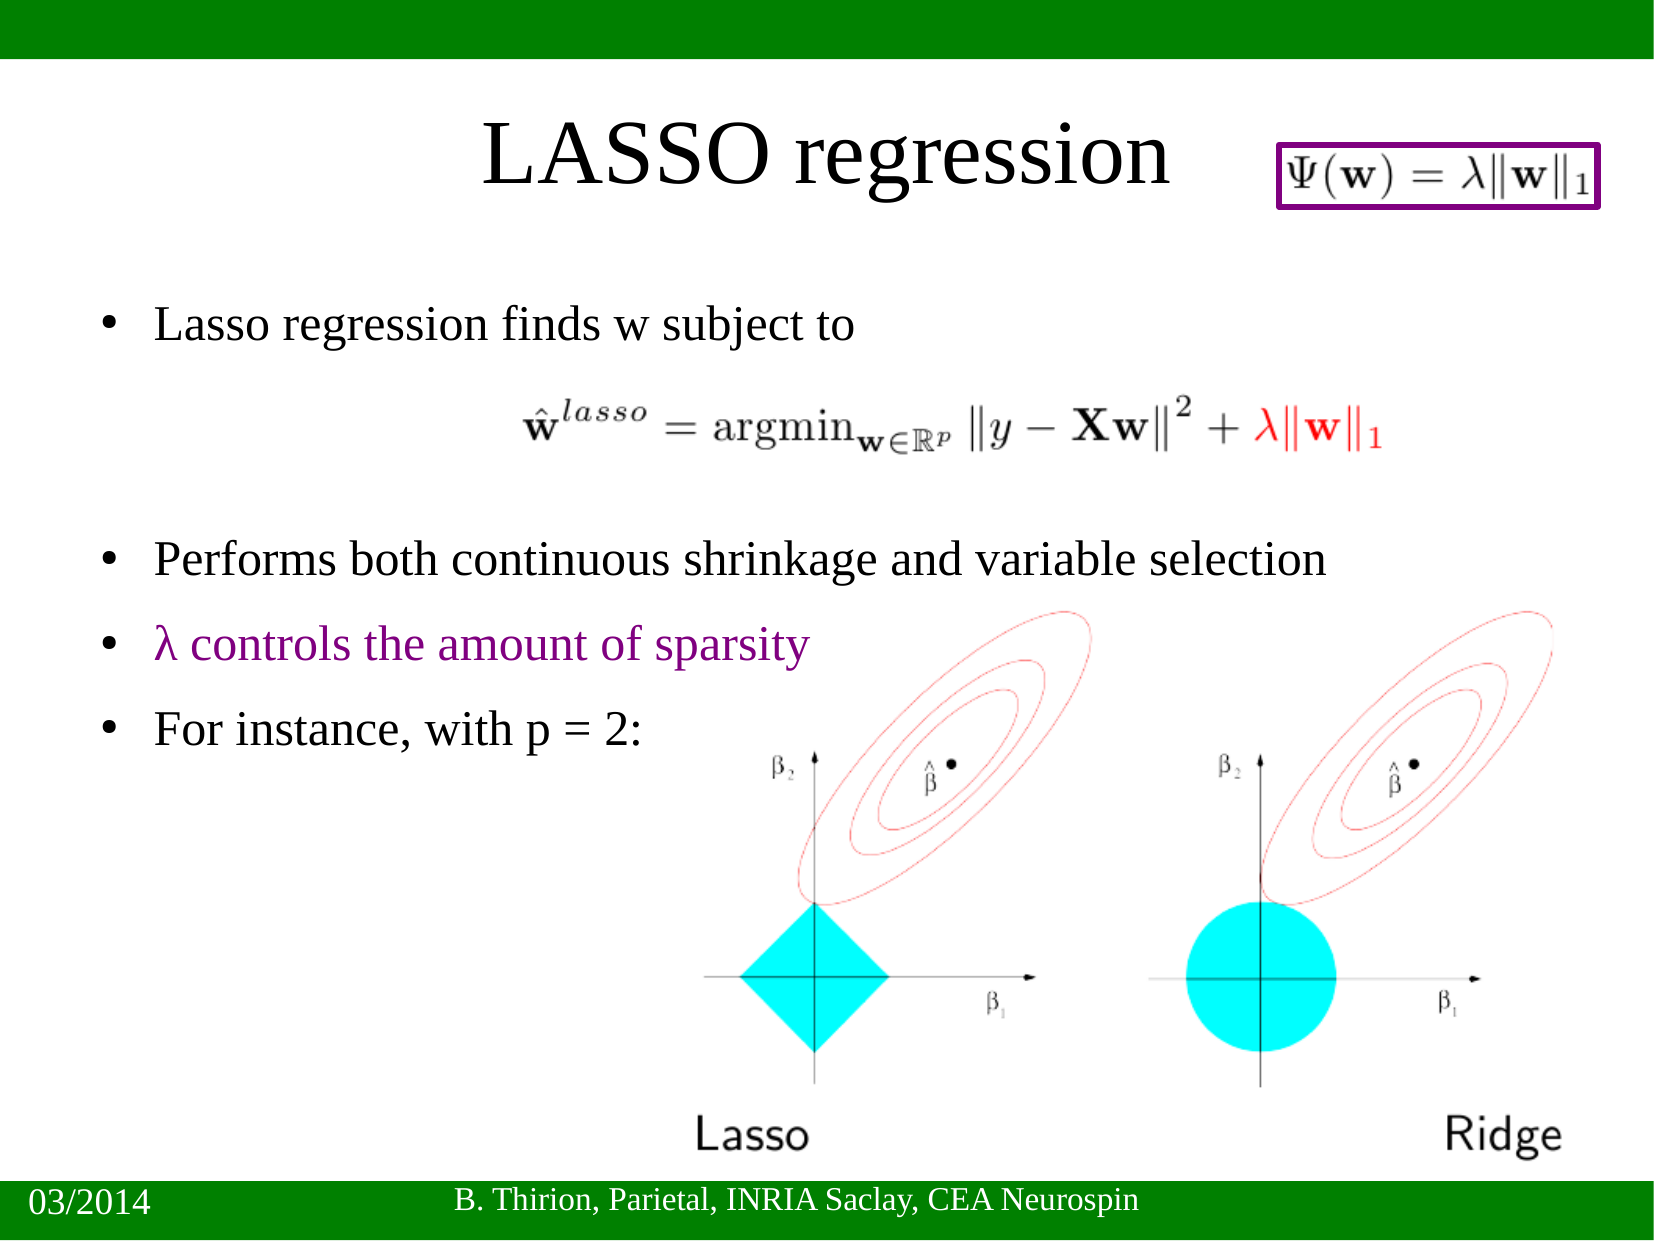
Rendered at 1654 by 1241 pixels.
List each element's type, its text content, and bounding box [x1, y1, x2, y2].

picture [509, 383, 1388, 469]
list Lasso regression finds w subject to Performs both continuous shrinkage and variable selection λ controls the amount of sparsity For instance, with p = 2: [82, 296, 1571, 1100]
title LASSO regression [82, 56, 1571, 250]
picture [1282, 147, 1595, 204]
picture [695, 591, 1576, 1169]
